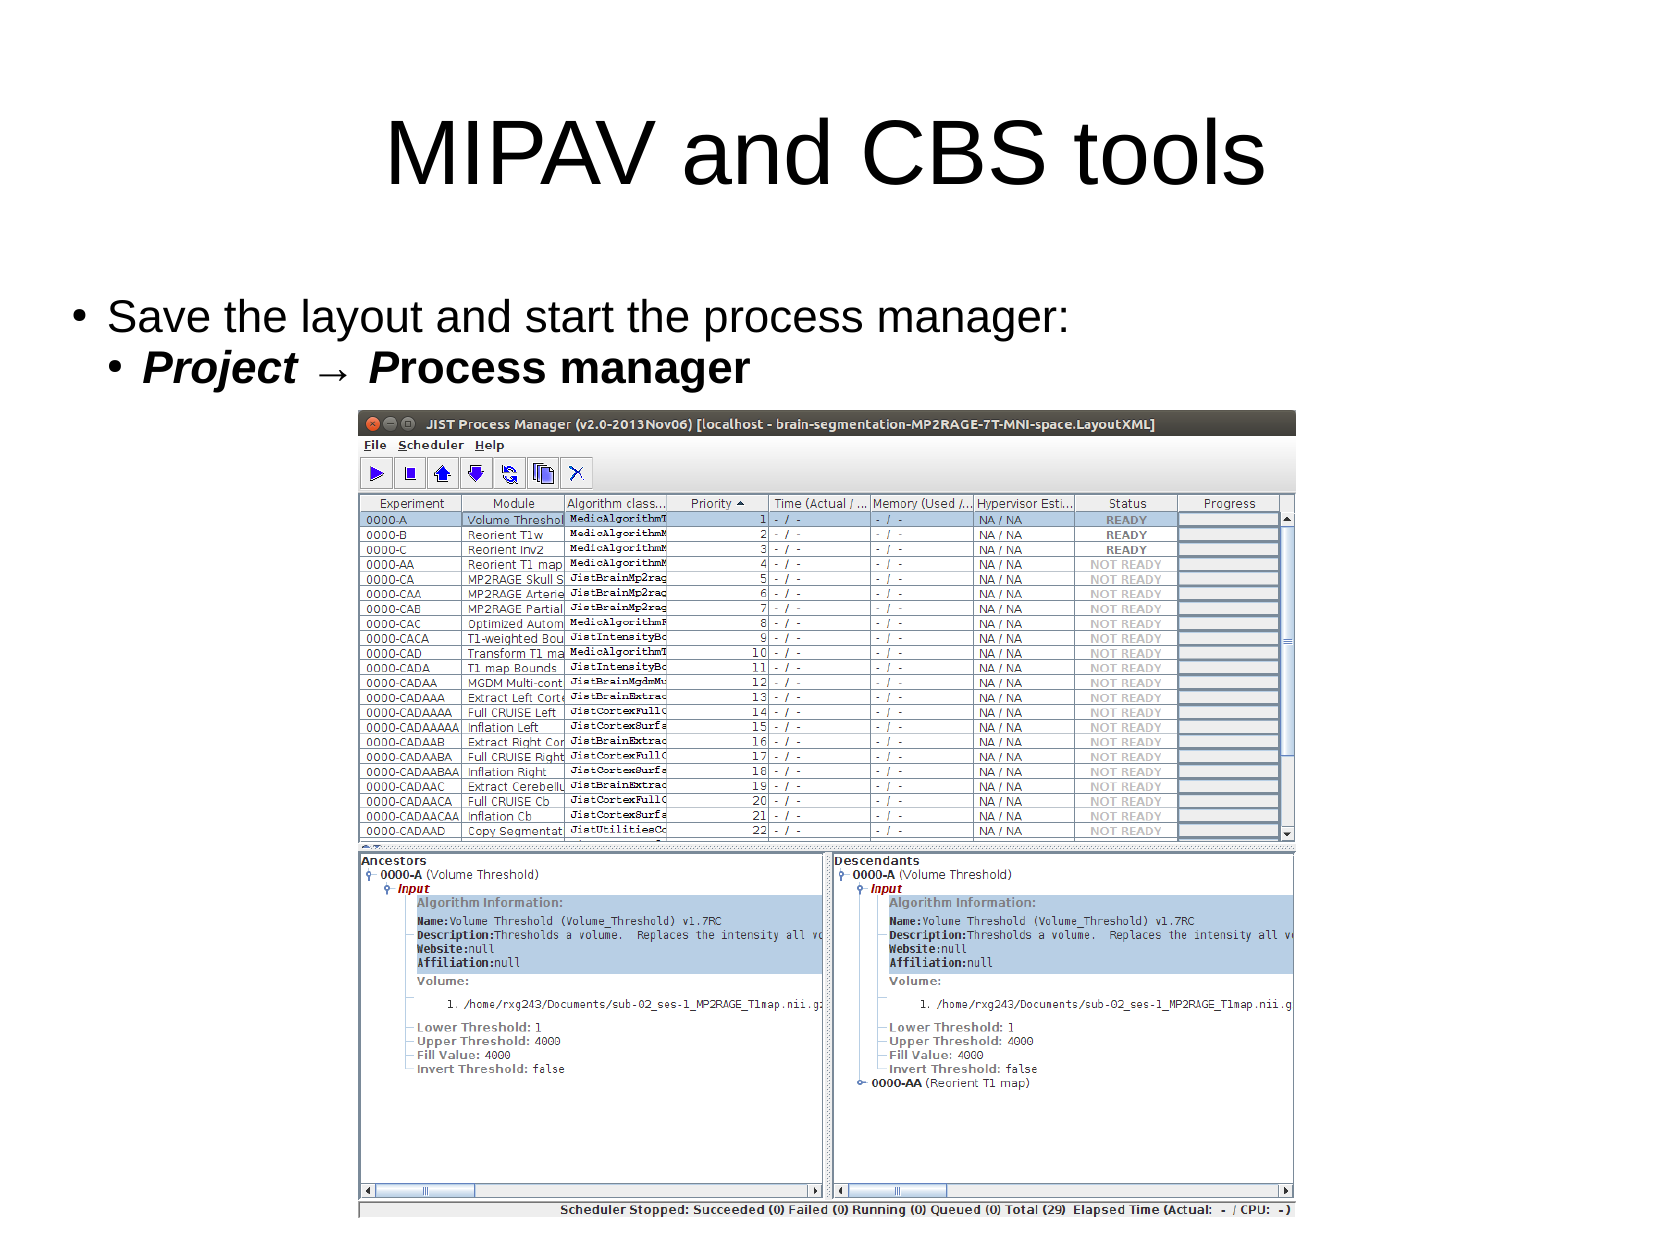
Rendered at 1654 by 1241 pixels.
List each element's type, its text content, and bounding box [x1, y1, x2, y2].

text_box Save the layout and start the process manager: Project → Process manager [71, 232, 1560, 451]
title MIPAV and CBS tools [82, 49, 1571, 257]
picture [358, 410, 1296, 1218]
